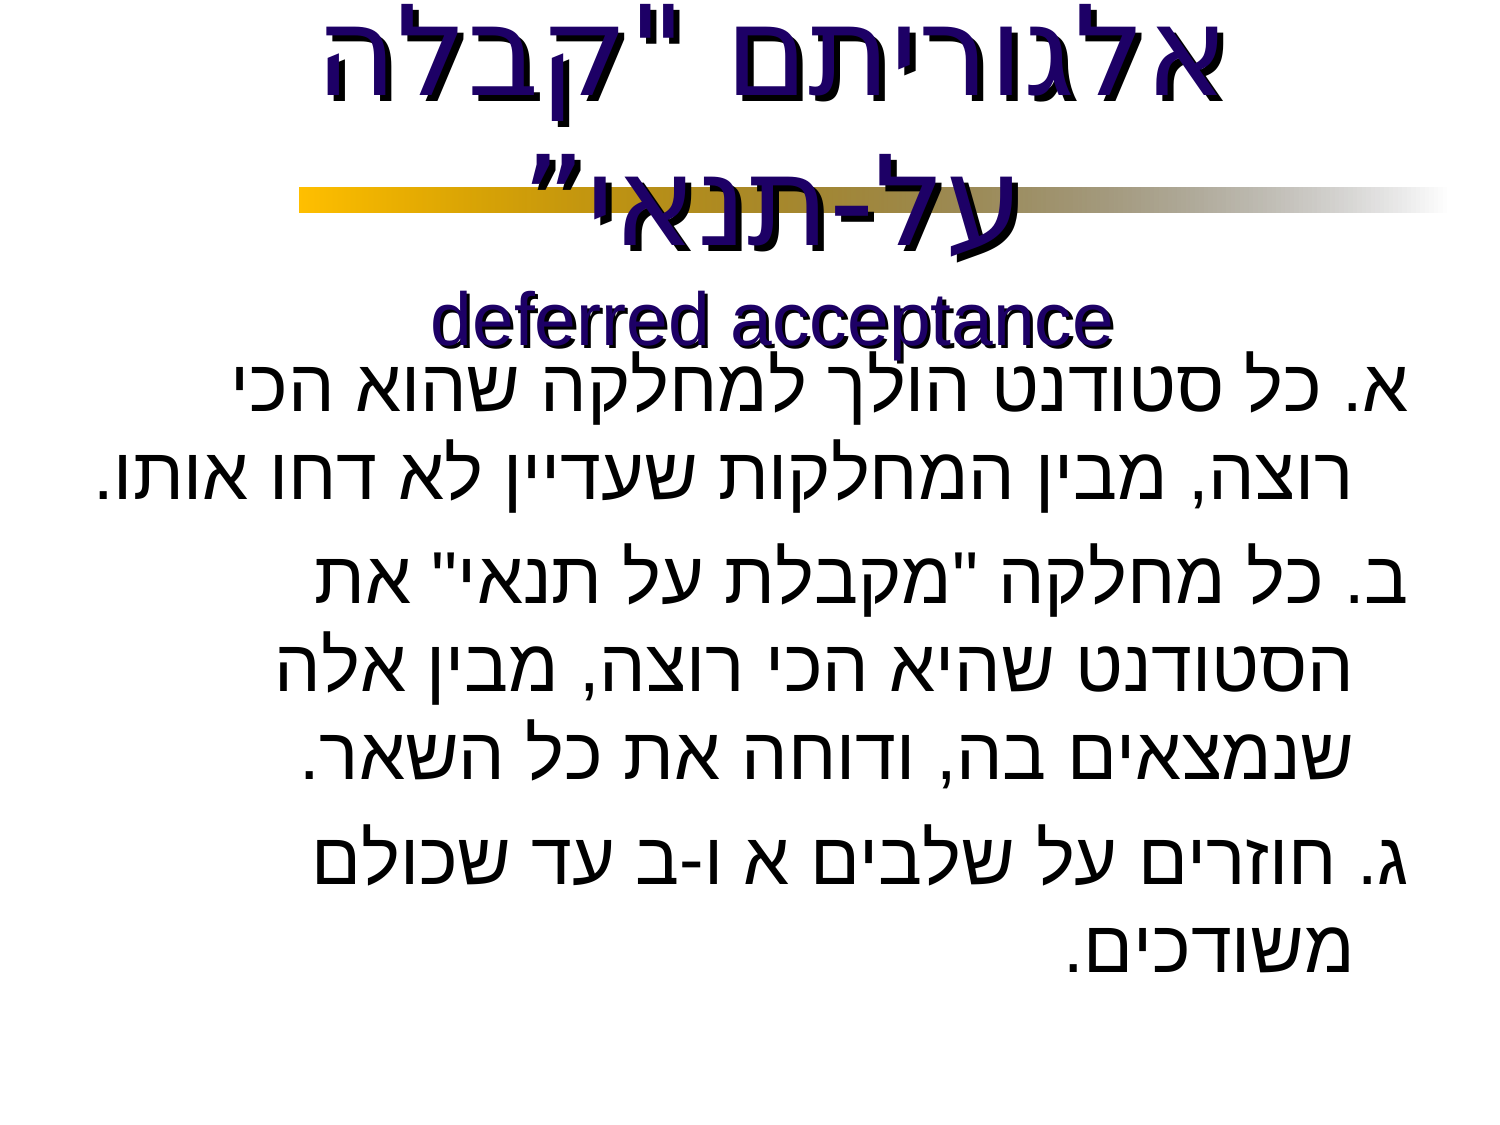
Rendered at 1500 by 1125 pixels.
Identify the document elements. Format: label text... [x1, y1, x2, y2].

list א. כל סטודנט הולך למחלקה שהוא הכי רוצה, מבין המחלקות שעדיין לא דחו אותו. ב. כל מחלקה "מקבלת על תנאי" את הסטודנט שהיא הכי רוצה, מבין אלה שנמצאים בה, ודוחה את כל השאר. ג. חוזרים על שלבים א ו-ב עד שכולם משודכים. [75, 329, 1426, 1073]
title אלגוריתם "קבלה על-תנאי” deferred acceptance [75, 90, 1471, 240]
